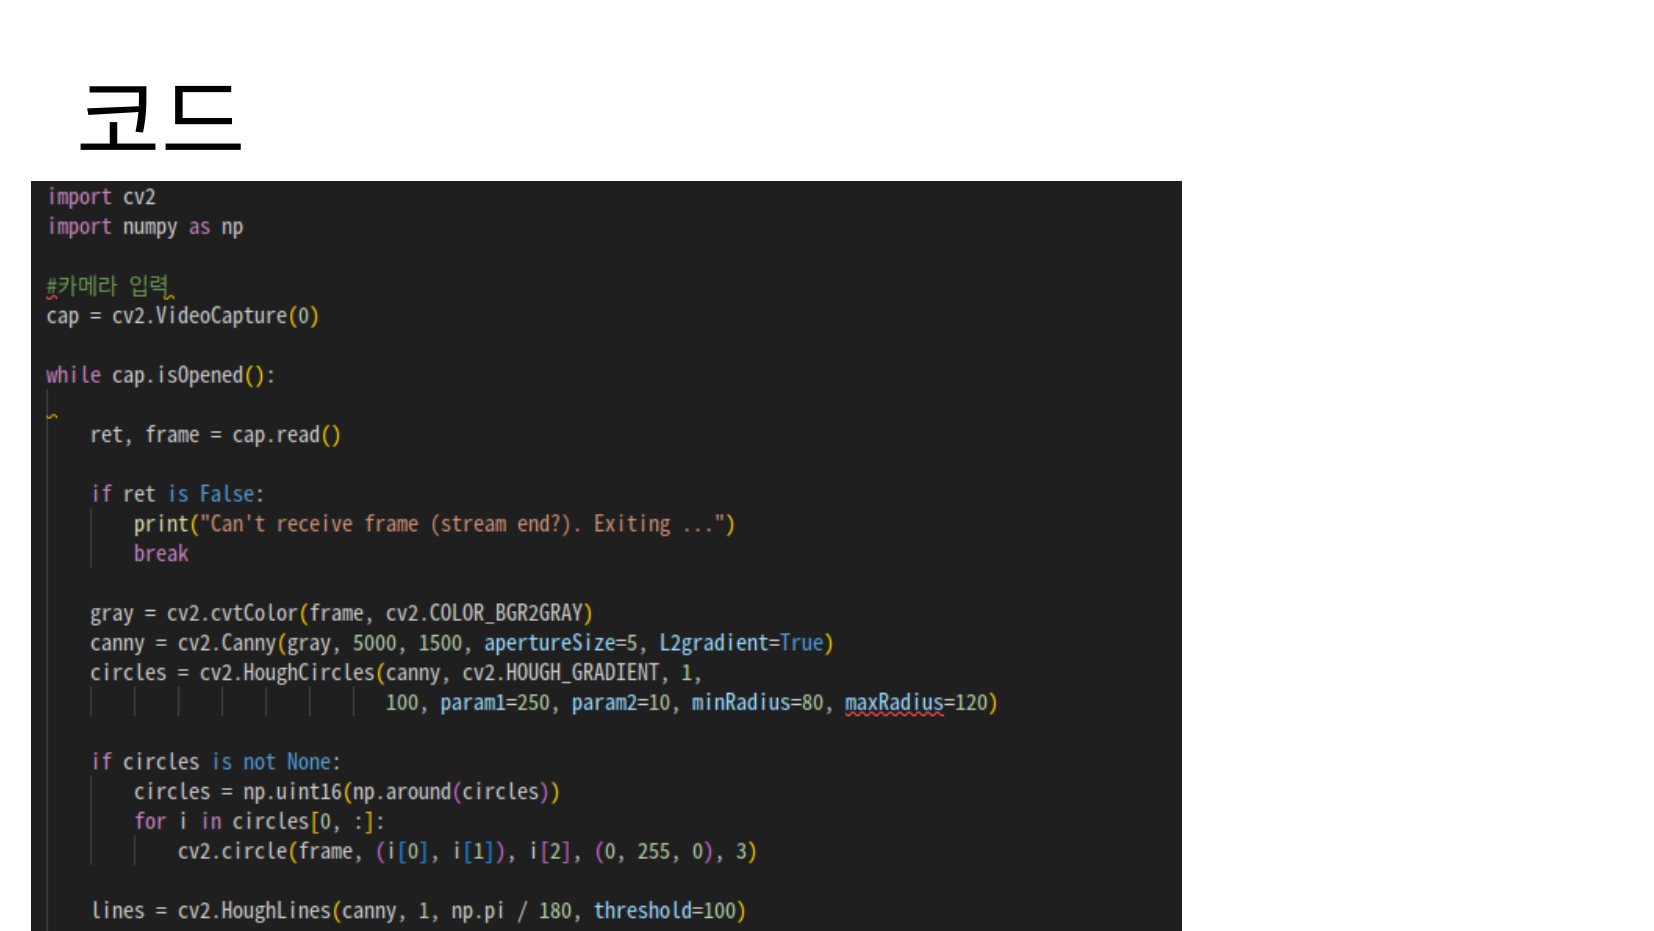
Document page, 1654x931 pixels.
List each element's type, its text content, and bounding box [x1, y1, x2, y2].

picture [31, 181, 1182, 931]
title 코드 [76, 37, 1565, 193]
